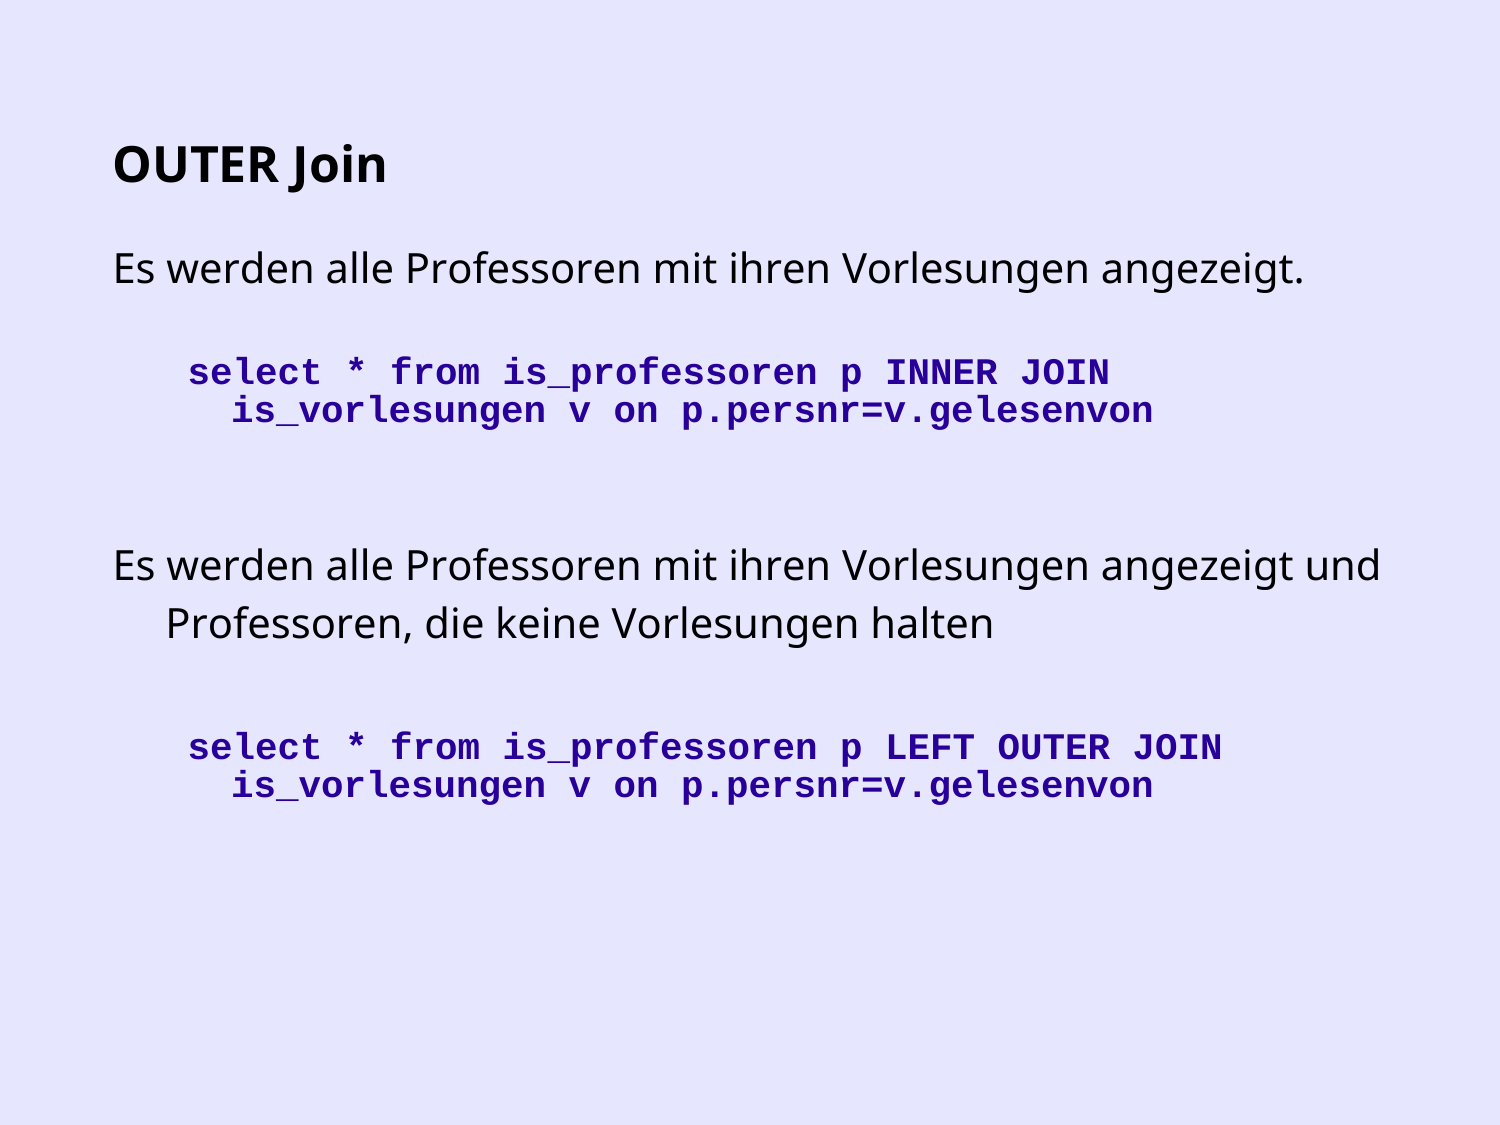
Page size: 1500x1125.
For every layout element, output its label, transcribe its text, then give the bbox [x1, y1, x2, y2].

title OUTER Join [112, 99, 1388, 226]
list Es werden alle Professoren mit ihren Vorlesungen angezeigt. select * from is_professoren p INNER JOIN is_vorlesungen v on p.persnr=v.gelesenvon Es werden alle Professoren mit ihren Vorlesungen angezeigt und Professoren, die keine Vorlesungen halten select * from is_professoren p LEFT OUTER JOIN is_vorlesungen v on p.persnr=v.gelesenvon [112, 237, 1388, 1009]
